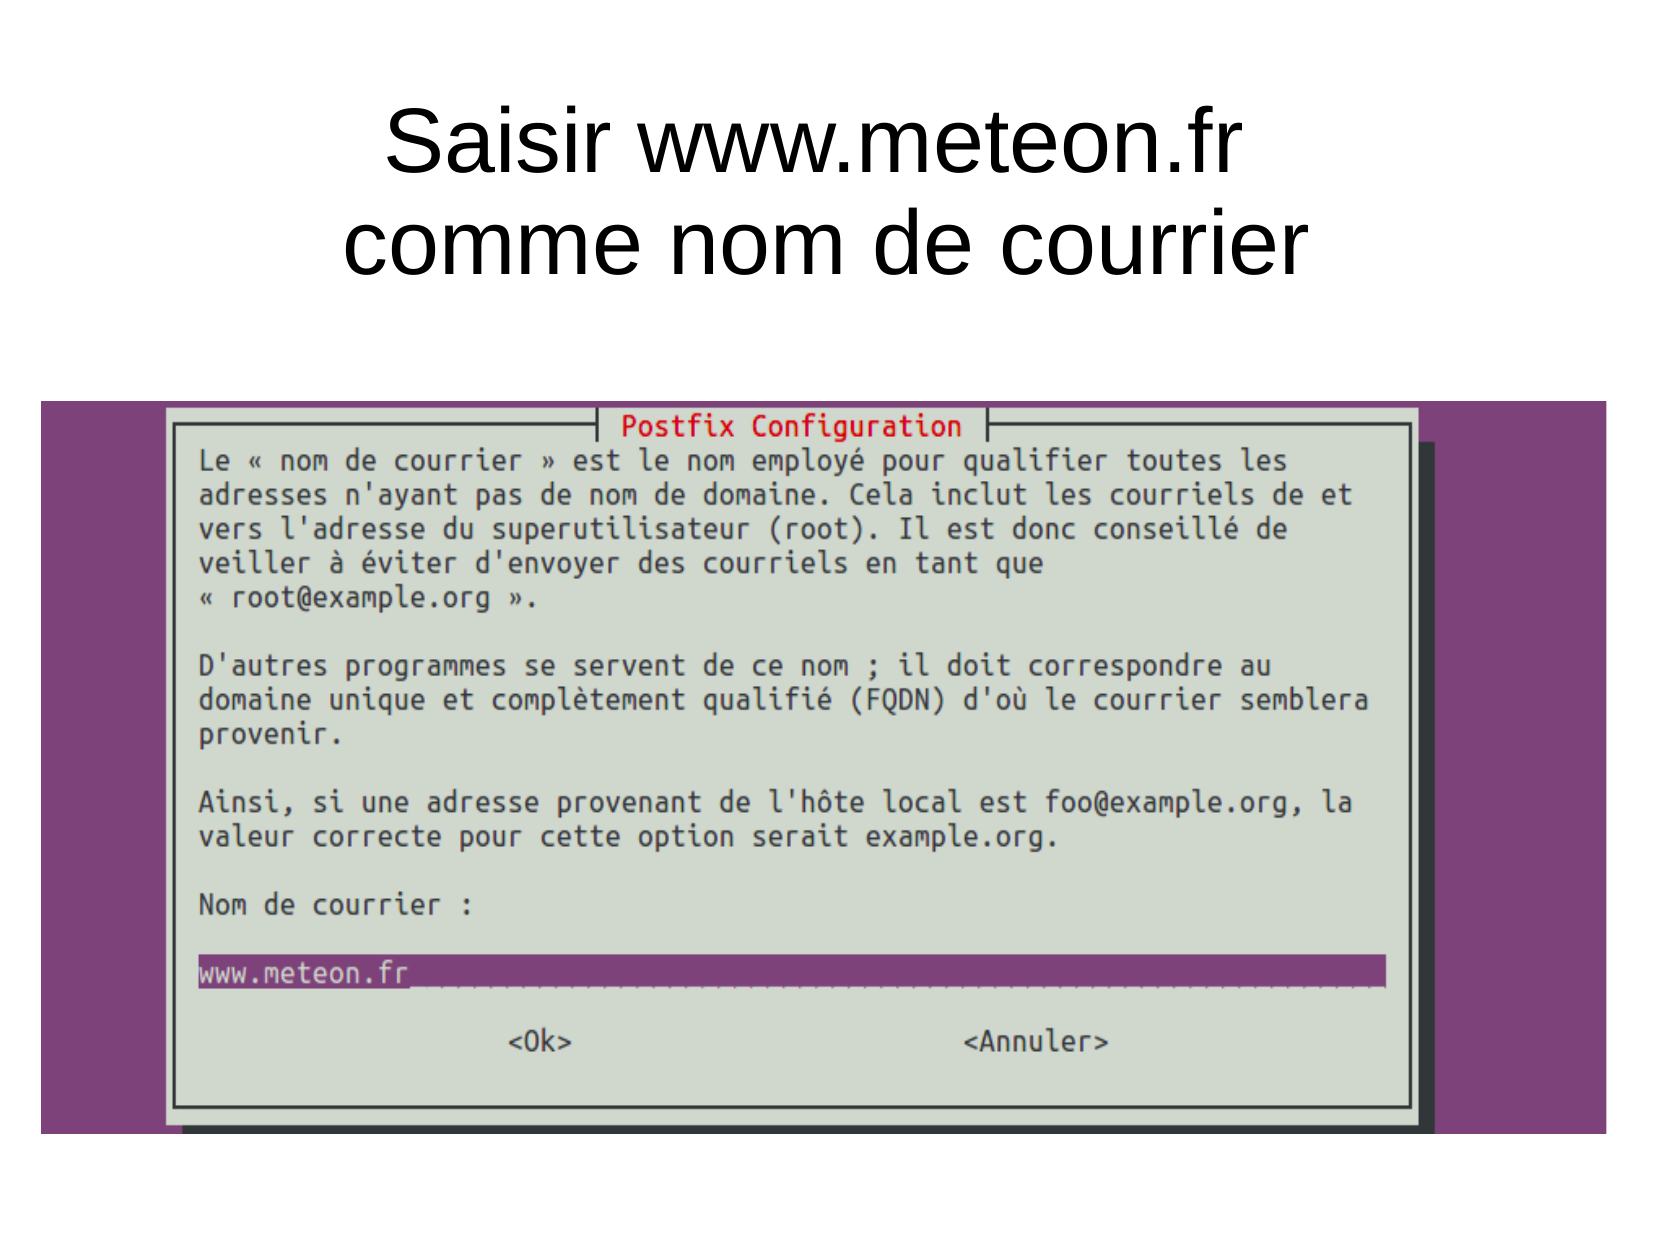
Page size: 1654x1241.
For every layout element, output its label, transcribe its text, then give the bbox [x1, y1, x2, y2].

picture [41, 401, 1607, 1134]
title Saisir www.meteon.fr comme nom de courrier [82, 88, 1571, 296]
